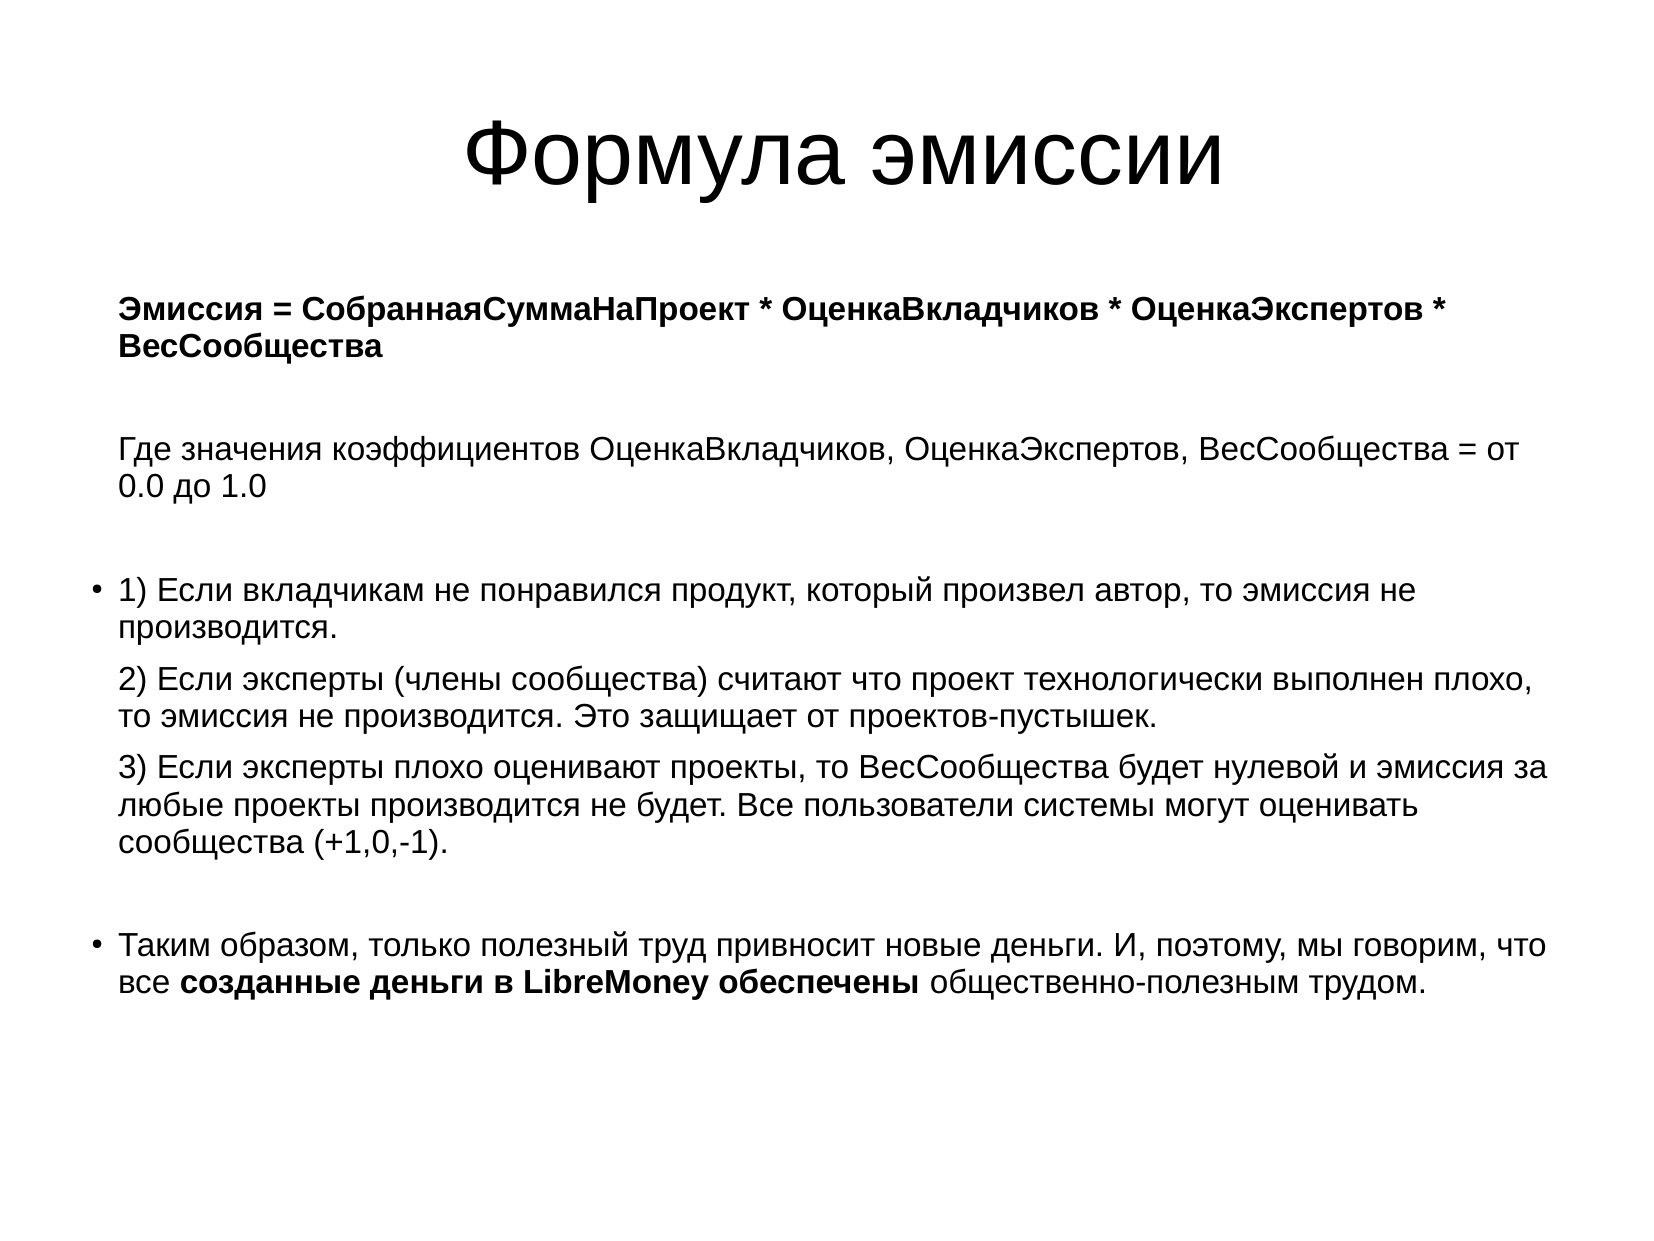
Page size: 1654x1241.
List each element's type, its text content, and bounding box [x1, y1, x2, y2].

list Эмиссия = СобраннаяСуммаНаПроект * ОценкаВкладчиков * ОценкаЭкспертов * ВесСообщества Где значения коэффициентов ОценкаВкладчиков, ОценкаЭкспертов, ВесСообщества = от 0.0 до 1.0 1) Если вкладчикам не понравился продукт, который произвел автор, то эмиссия не производится. 2) Если эксперты (члены сообщества) считают что проект технологически выполнен плохо, то эмиссия не производится. Это защищает от проектов-пустышек. 3) Если эксперты плохо оценивают проекты, то ВесСообщества будет нулевой и эмиссия за любые проекты производится не будет. Все пользователи системы могут оценивать сообщества (+1,0,-1). Таким образом, только полезный труд привносит новые деньги. И, поэтому, мы говорим, что все созданные деньги в LibreMoney обеспечены общественно-полезным трудом. [82, 290, 1571, 1010]
title Формула эмиссии [82, 49, 1571, 257]
